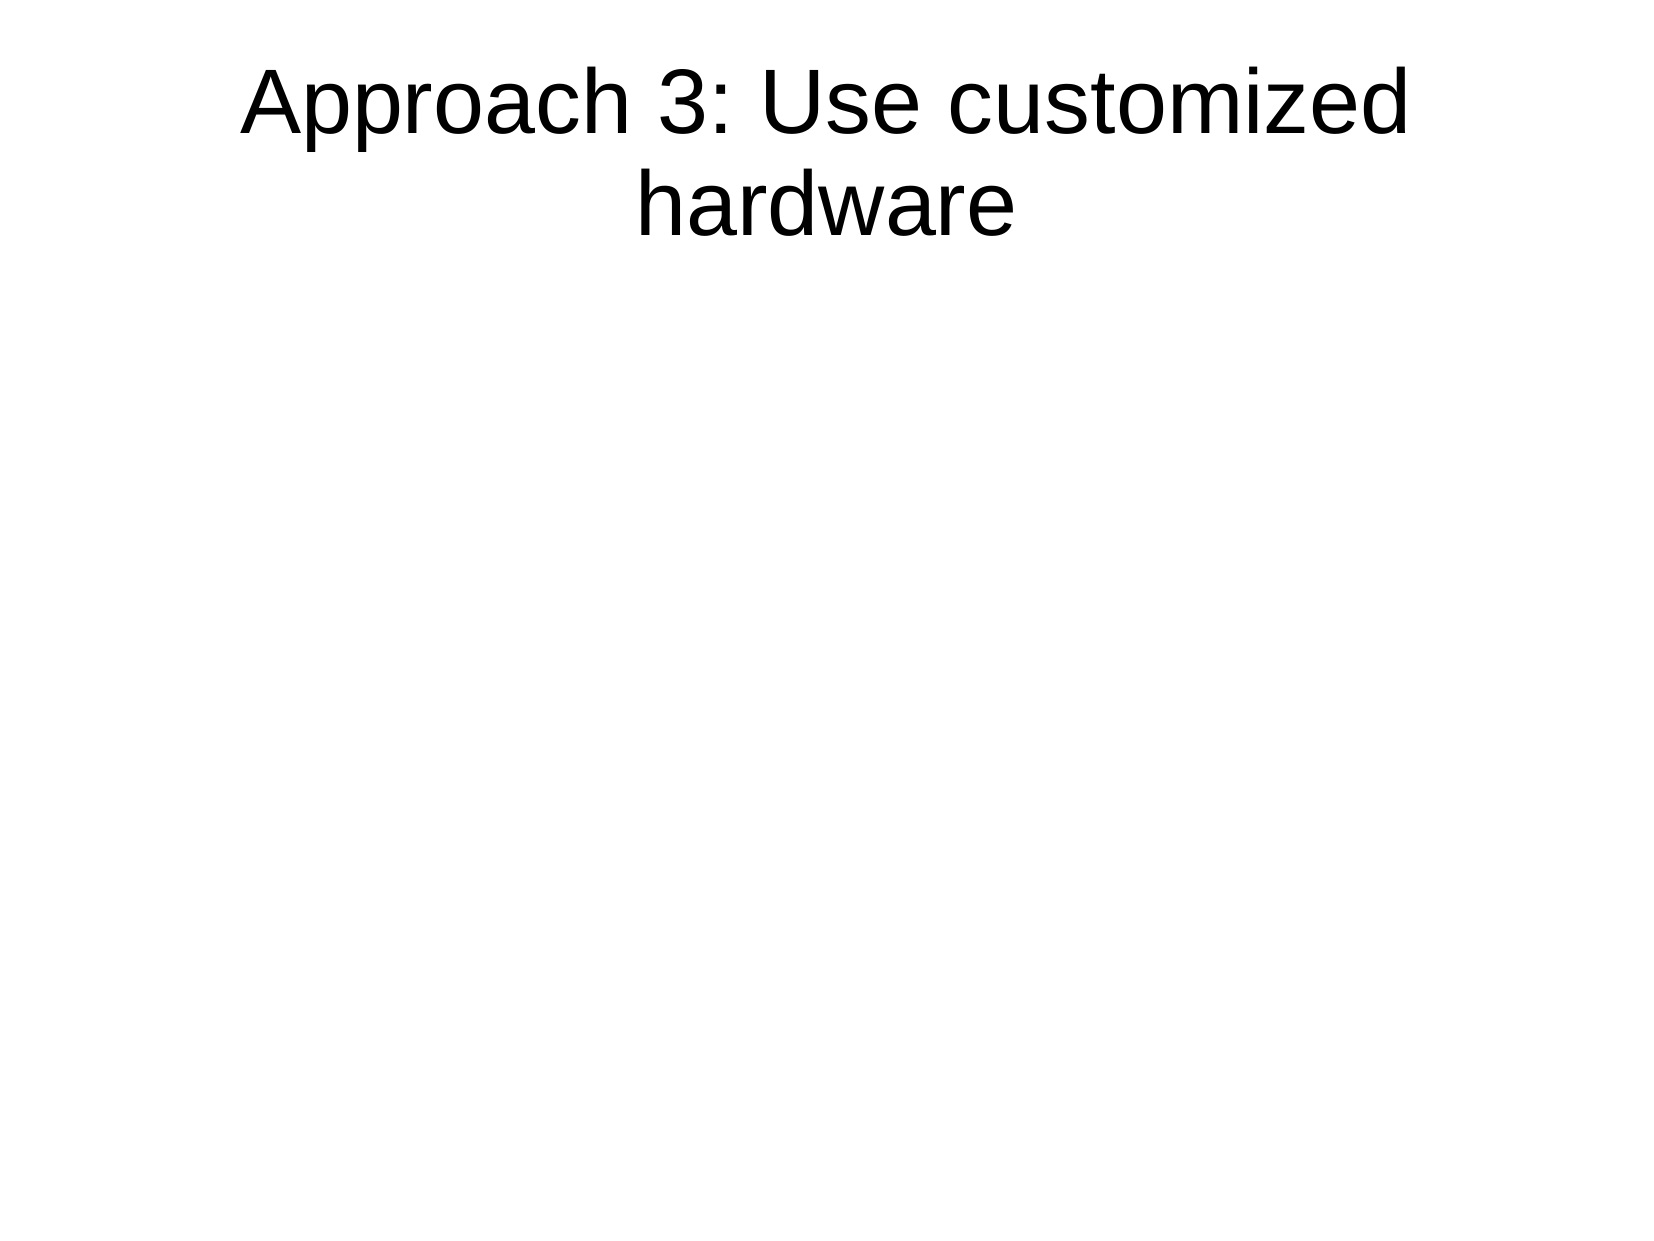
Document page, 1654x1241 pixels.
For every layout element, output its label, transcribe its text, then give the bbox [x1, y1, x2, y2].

title Approach 3: Use customized hardware [82, 49, 1571, 257]
